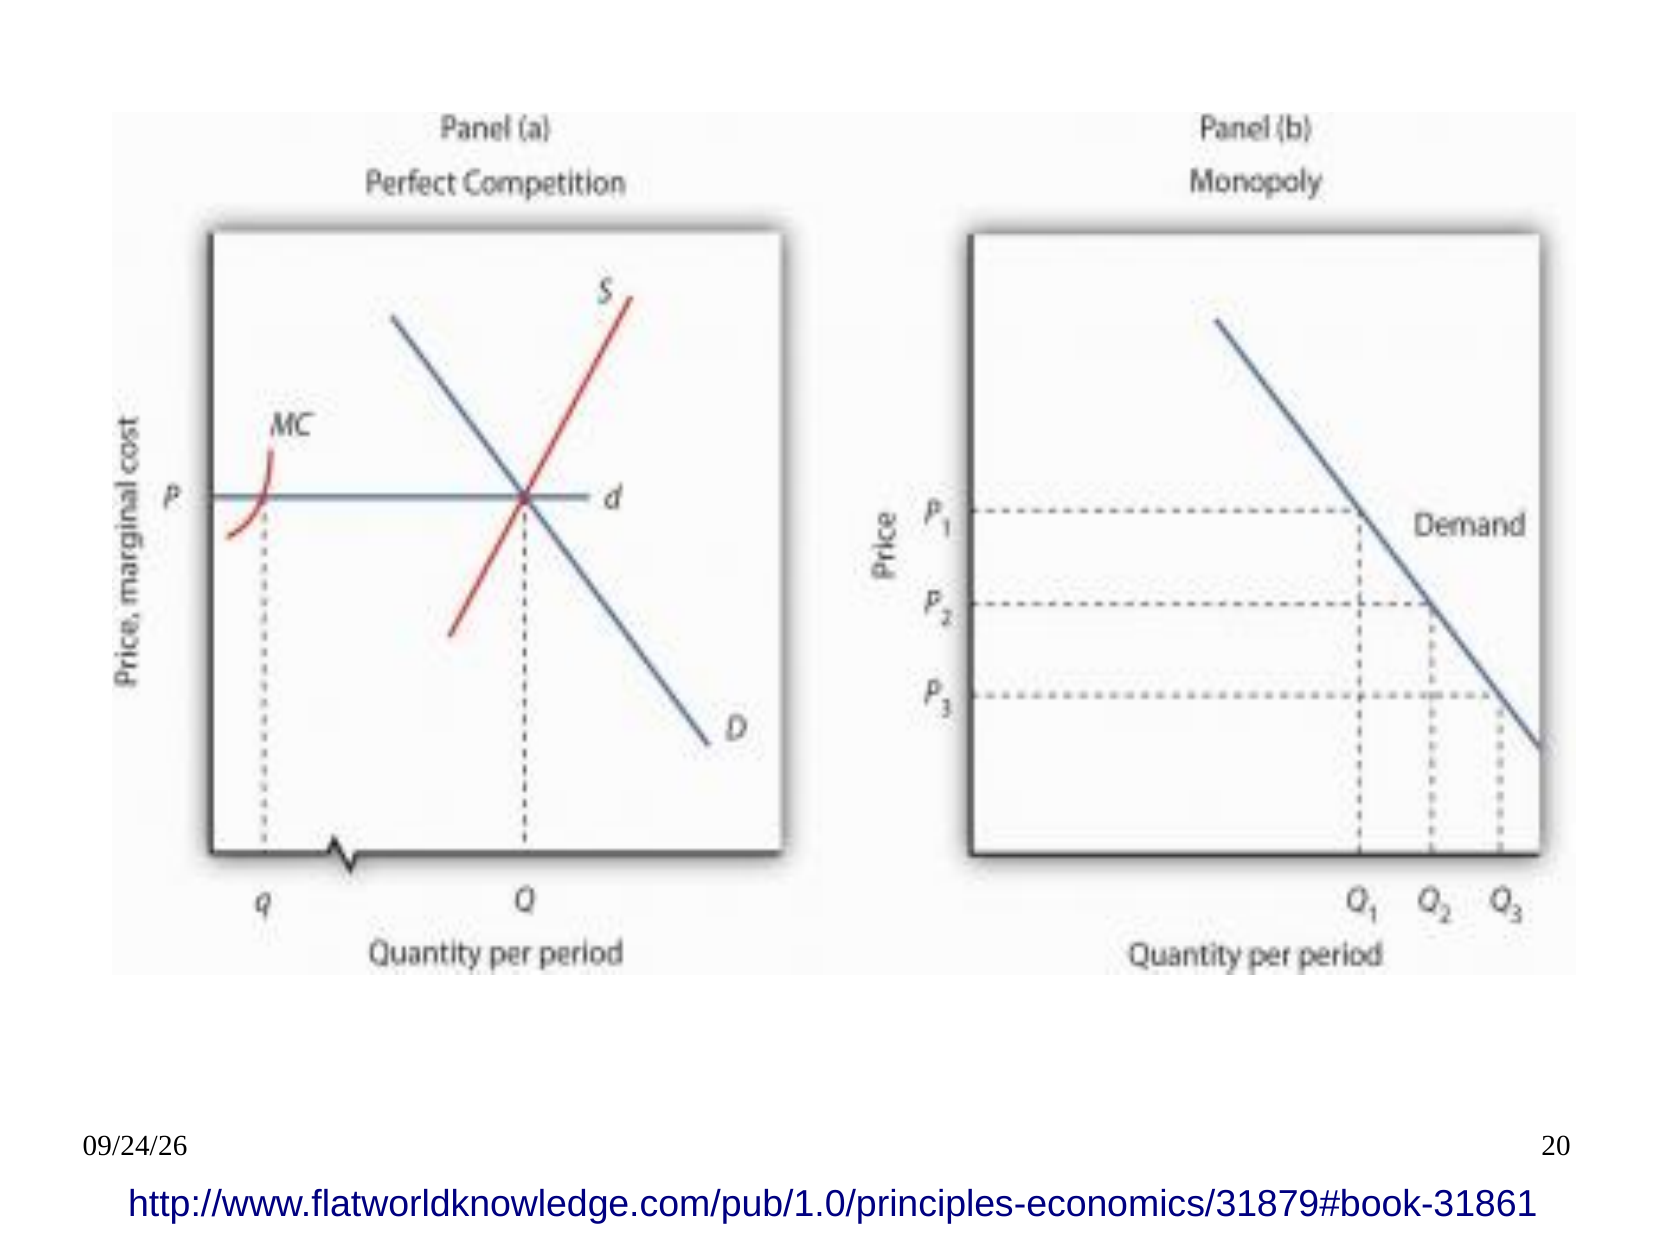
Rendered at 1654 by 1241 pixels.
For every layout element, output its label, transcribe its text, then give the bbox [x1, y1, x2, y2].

picture [112, 112, 1576, 976]
text_box http://www.flatworldknowledge.com/pub/1.0/principles-economics/31879#book-31861 [113, 1175, 1576, 1233]
